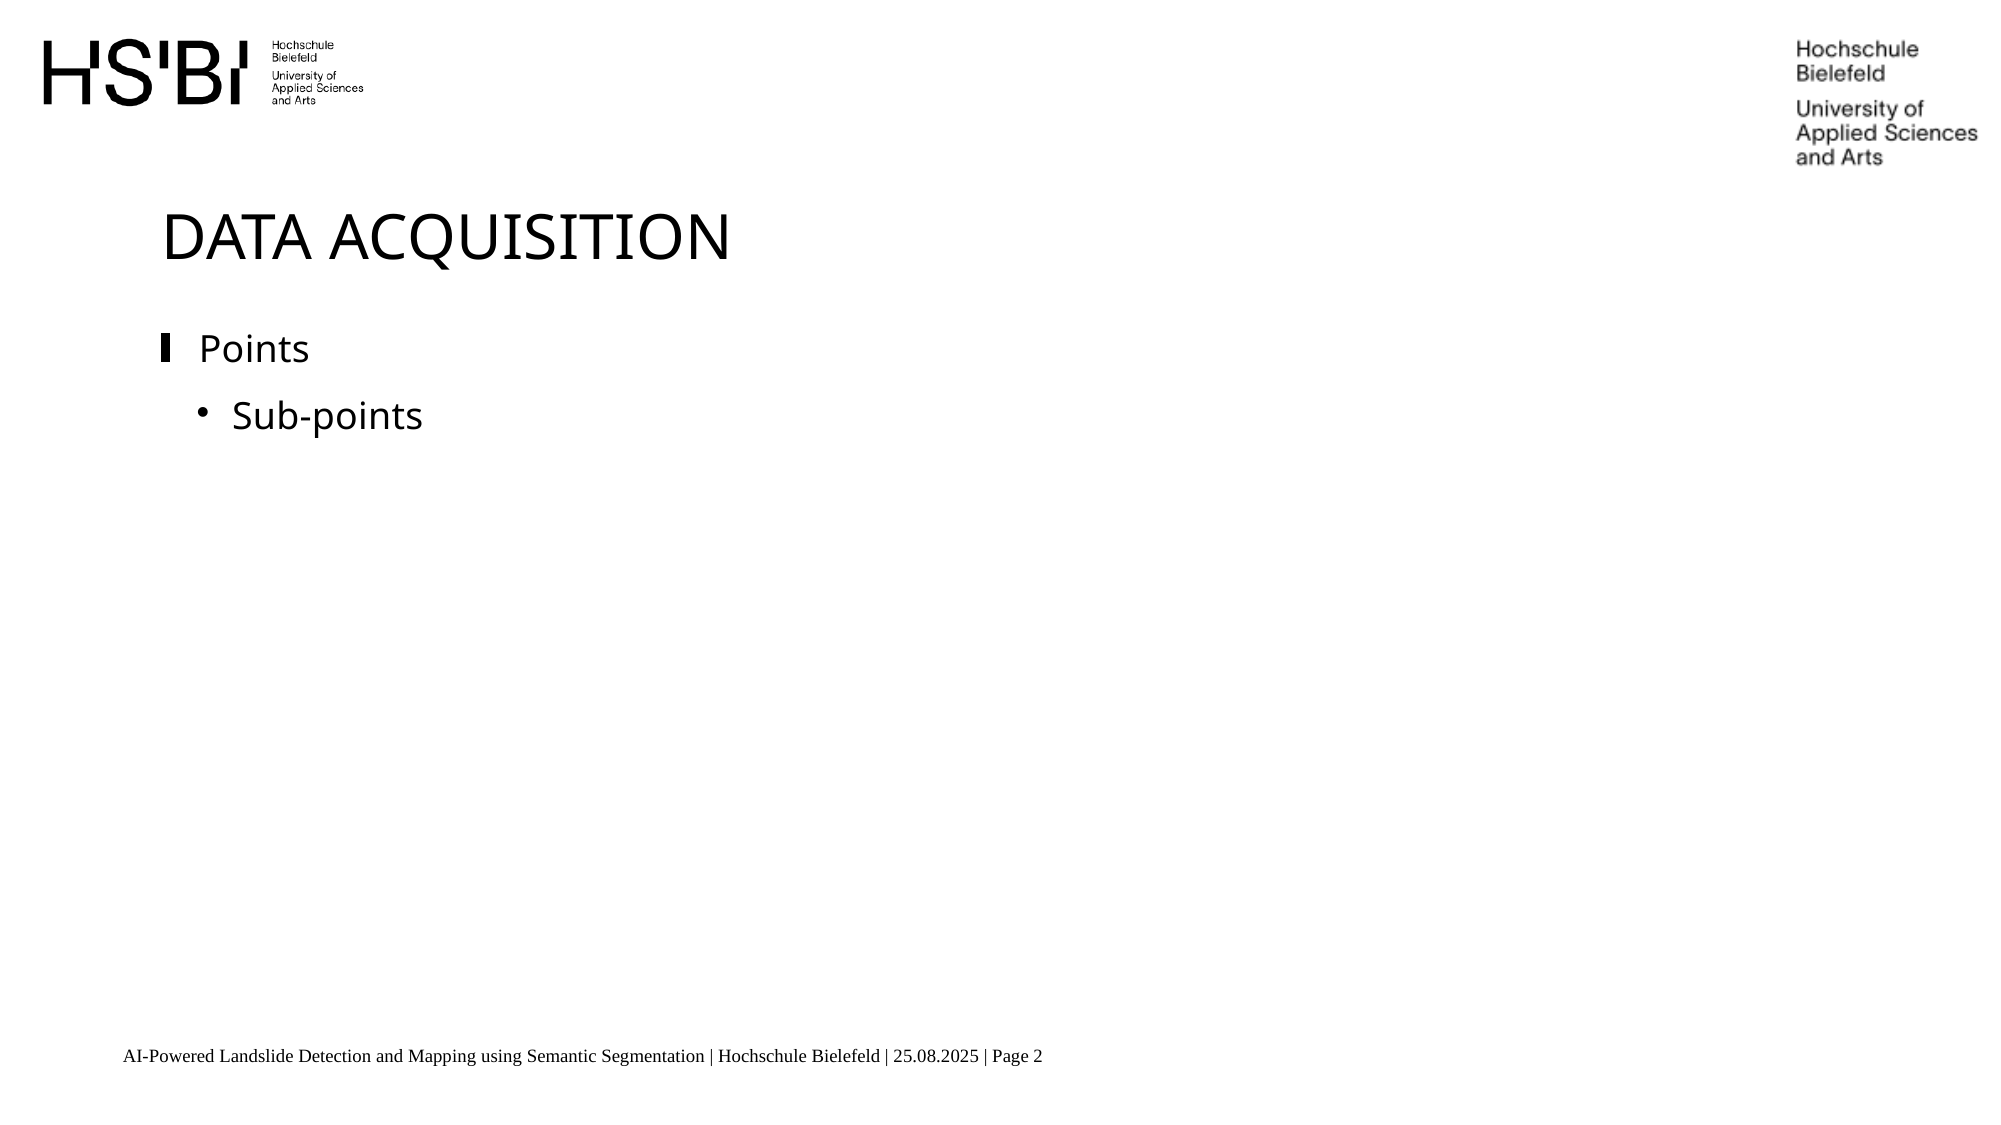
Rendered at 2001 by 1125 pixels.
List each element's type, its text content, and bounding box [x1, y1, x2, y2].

text_box Data acquisition [161, 205, 1797, 278]
text_box Points Sub-points [161, 302, 1797, 1029]
text_box AI-Powered Landslide Detection and Mapping using Semantic Segmentation | Hochschule Bielefeld | 25.08.2025 | Page 2 [108, 1036, 1108, 1074]
